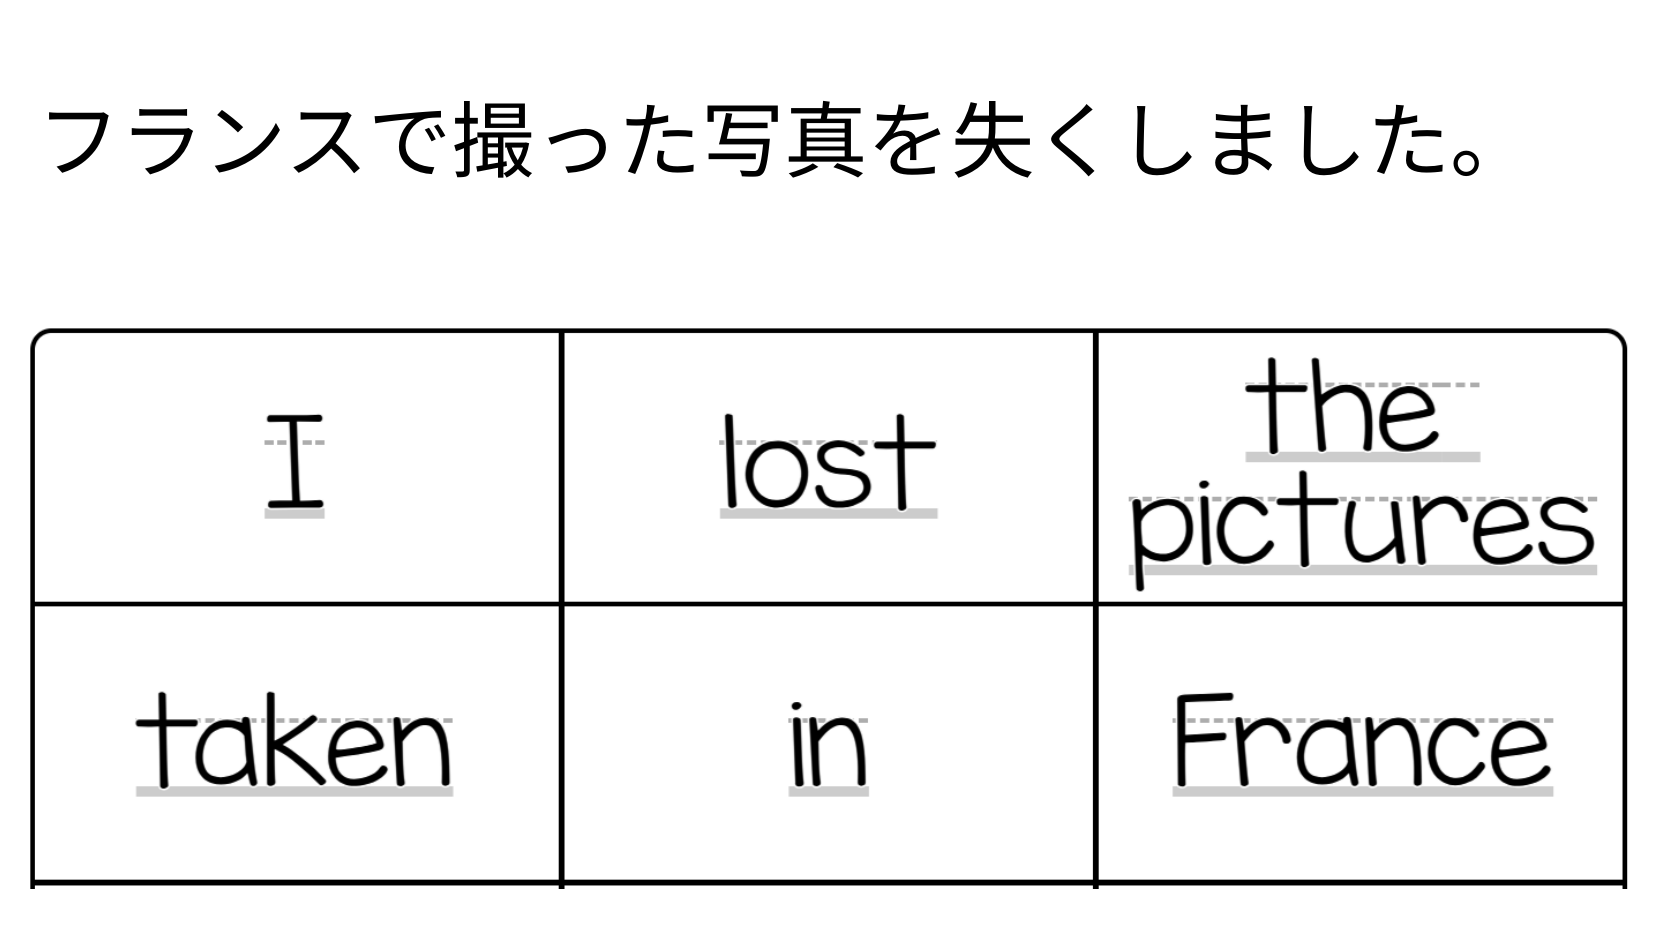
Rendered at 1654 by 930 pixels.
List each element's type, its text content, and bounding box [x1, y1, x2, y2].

title フランスで撮った写真を失くしました。 [37, 37, 1612, 234]
picture [20, 325, 1633, 890]
